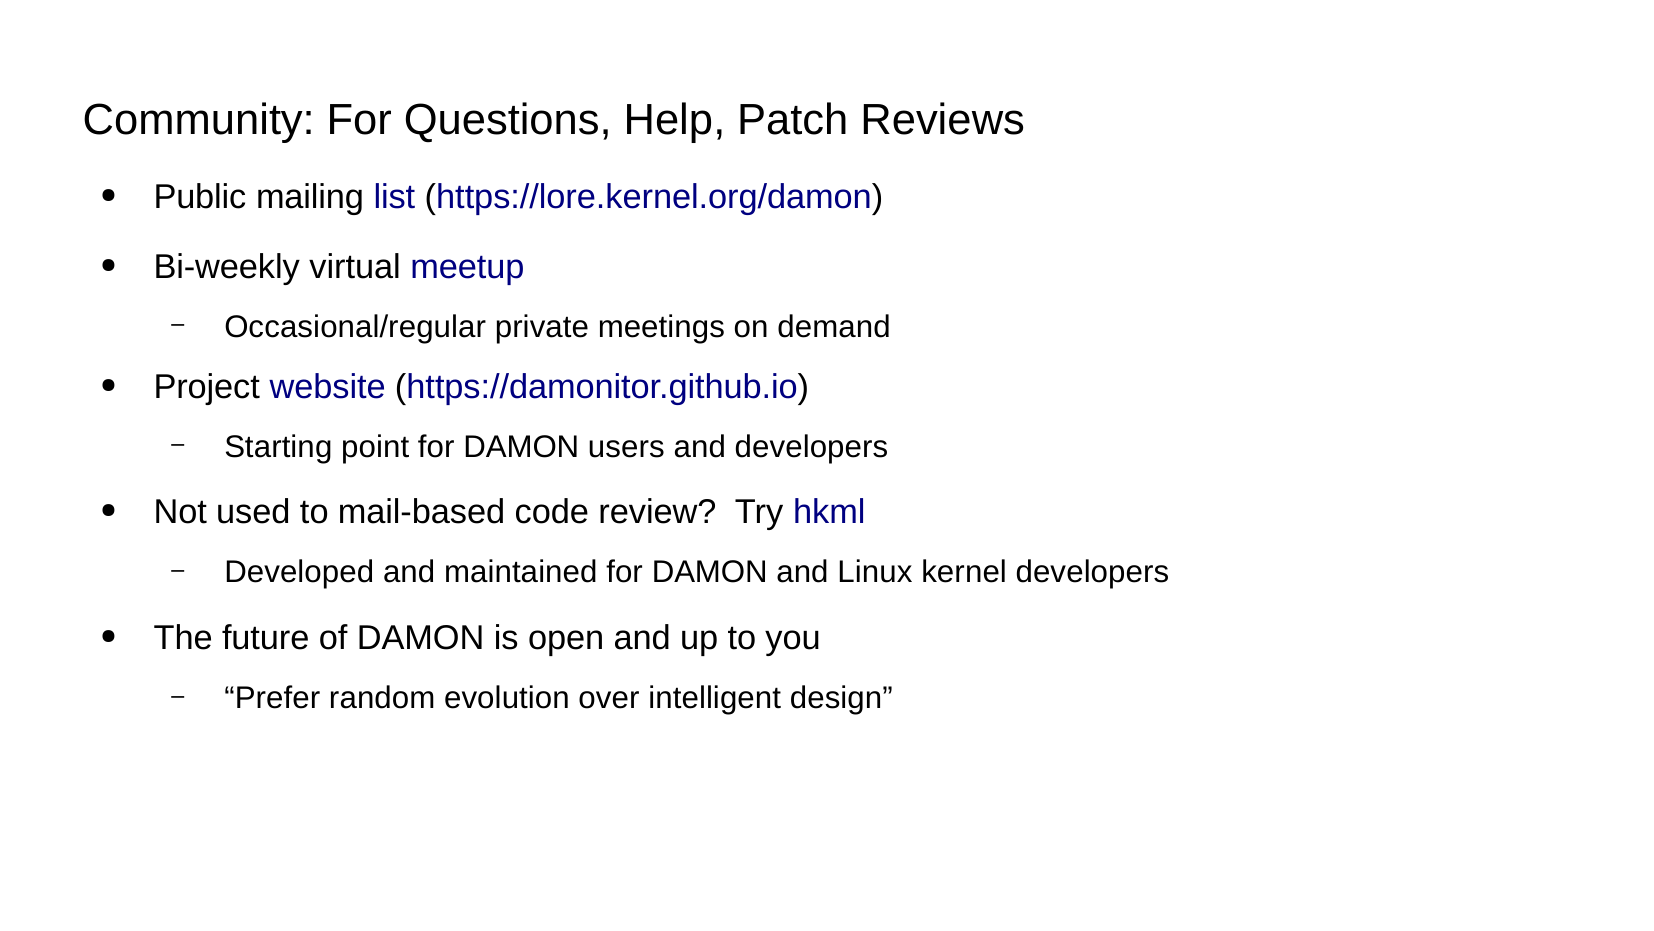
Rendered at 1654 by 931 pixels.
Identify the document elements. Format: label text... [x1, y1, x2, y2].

list Public mailing list (https://lore.kernel.org/damon) Bi-weekly virtual meetup Occasional/regular private meetings on demand Project website (https://damonitor.github.io) Starting point for DAMON users and developers Not used to mail-based code review? Try hkml Developed and maintained for DAMON and Linux kernel developers The future of DAMON is open and up to you “Prefer random evolution over intelligent design” [82, 177, 1571, 833]
title Community: For Questions, Help, Patch Reviews [82, 81, 1571, 157]
